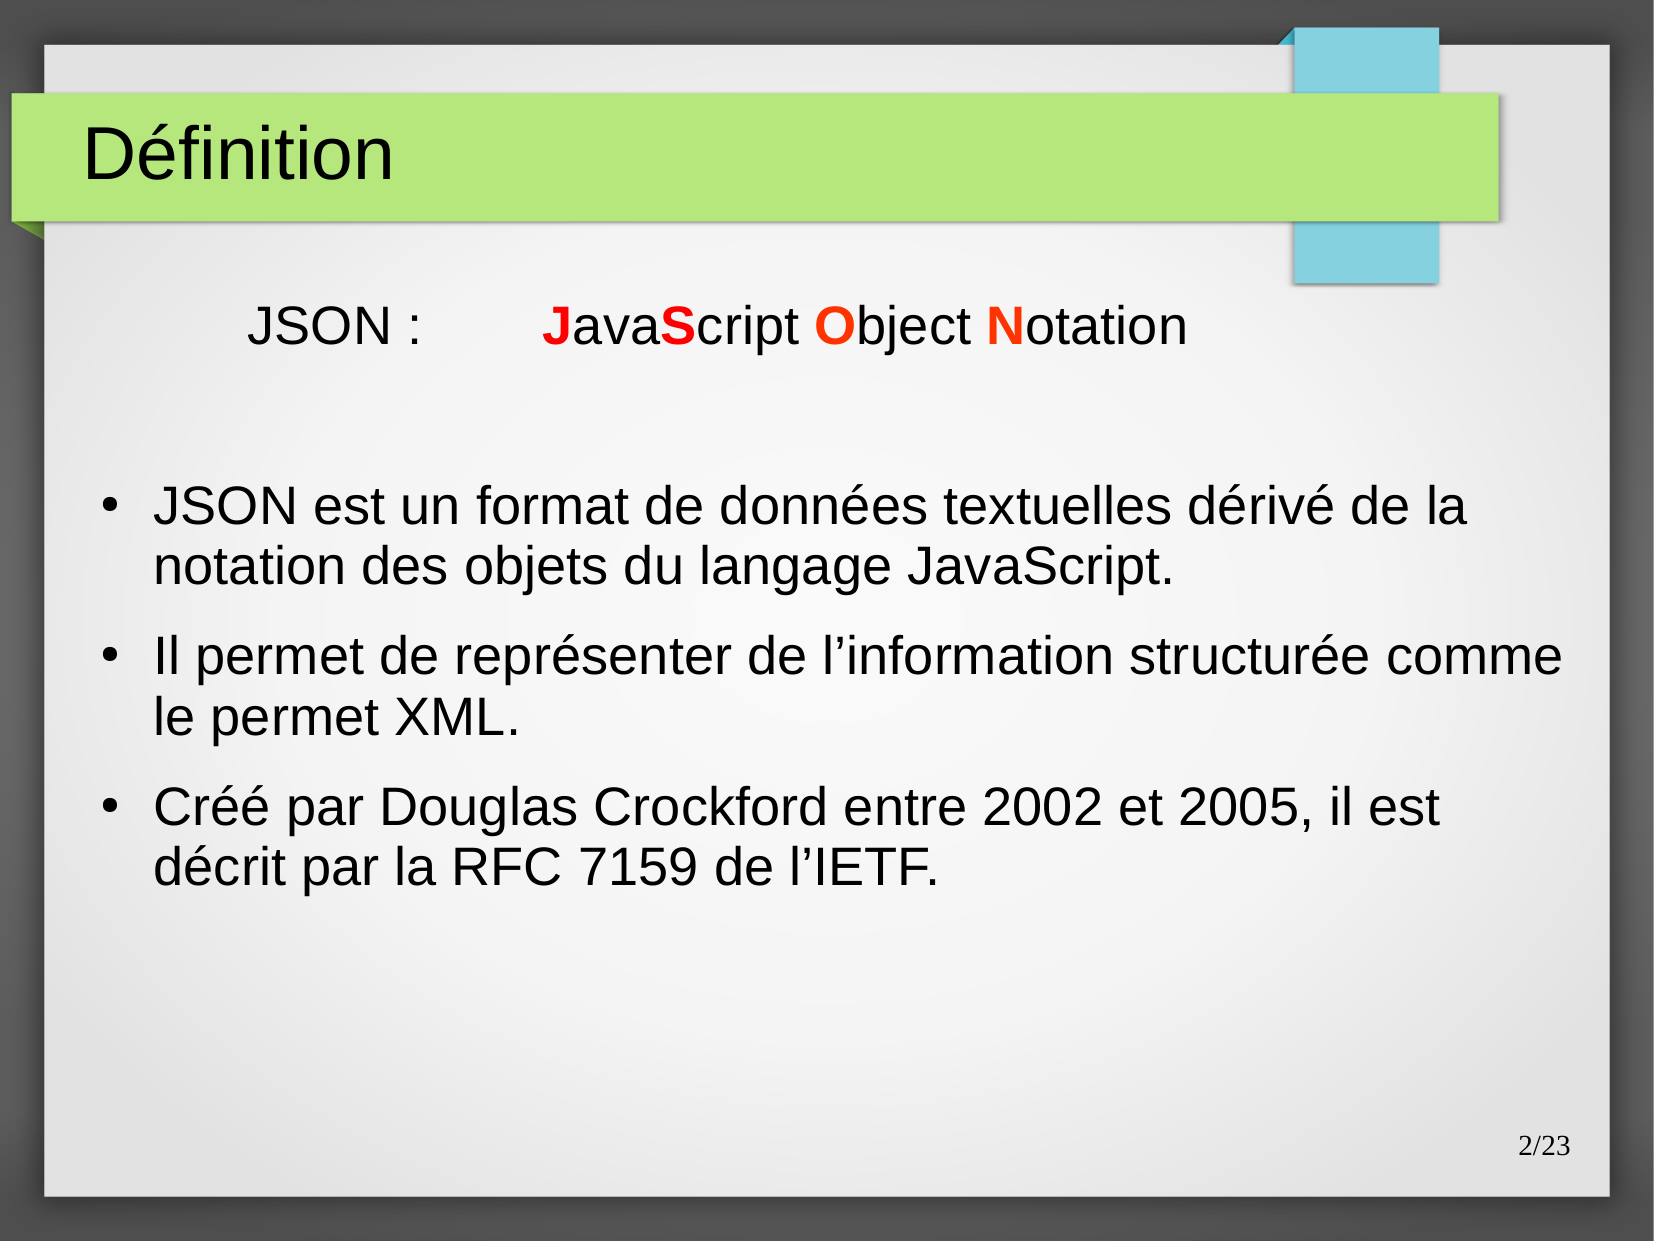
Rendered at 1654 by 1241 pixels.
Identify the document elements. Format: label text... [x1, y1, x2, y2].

list JSON : JavaScript Object Notation JSON est un format de données textuelles dérivé de la notation des objets du langage JavaScript. Il permet de représenter de l’information structurée comme le permet XML. Créé par Douglas Crockford entre 2002 et 2005, il est décrit par la RFC 7159 de l’IETF. [82, 295, 1571, 1015]
title Définition [82, 94, 1264, 213]
picture [0, 0, 1654, 1241]
